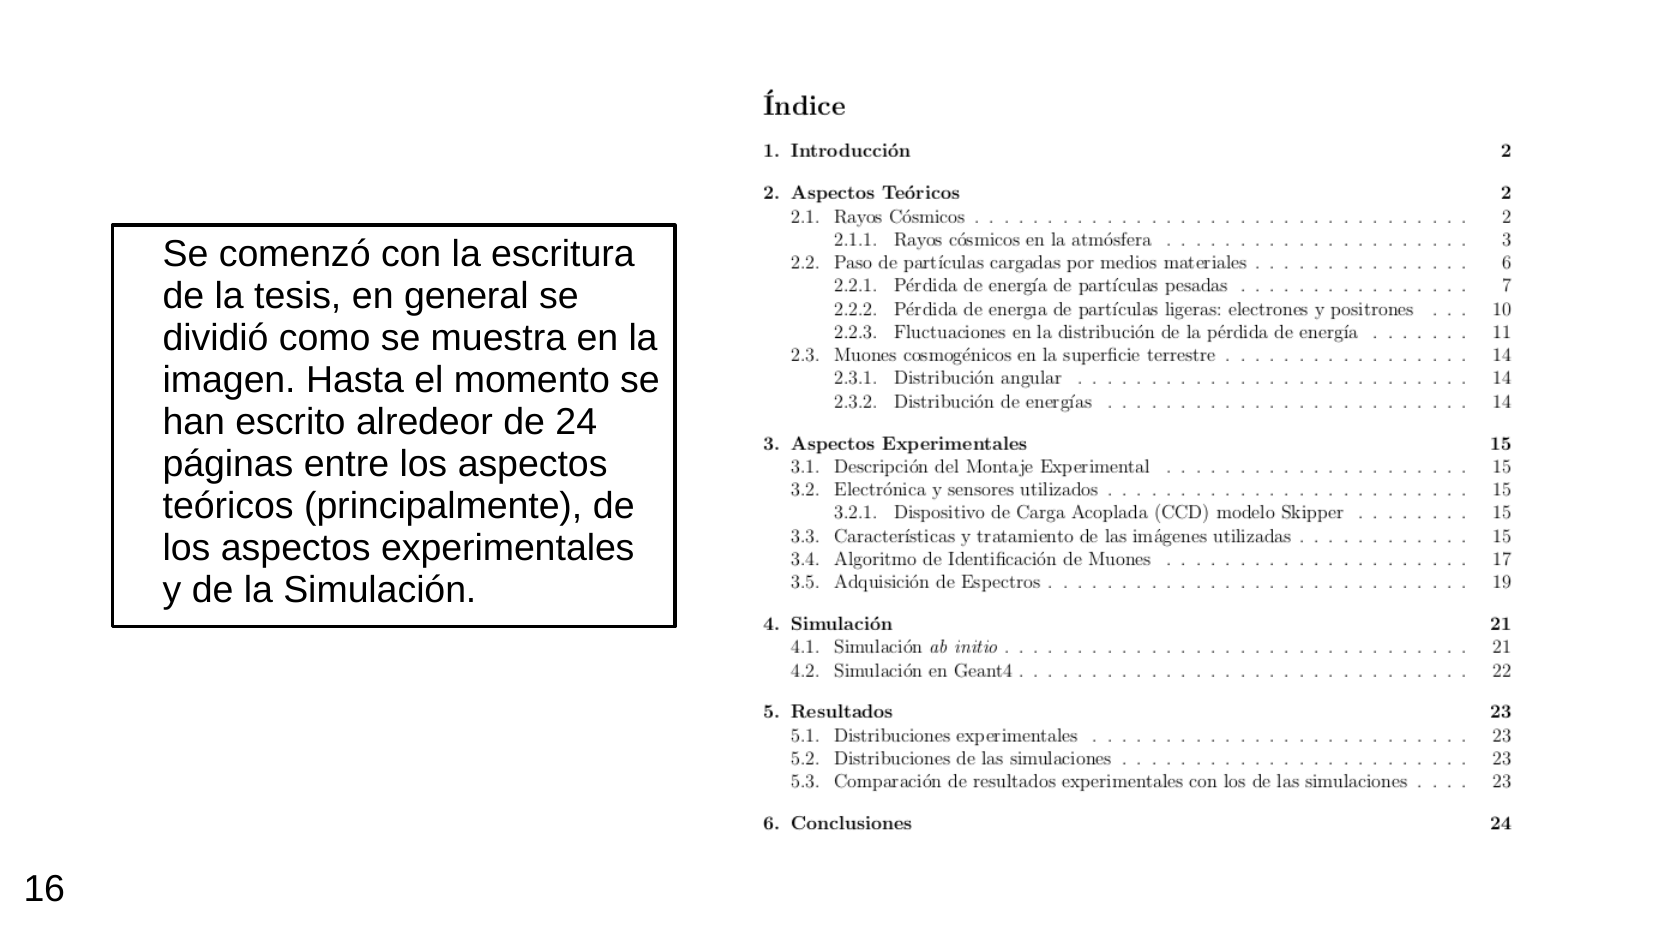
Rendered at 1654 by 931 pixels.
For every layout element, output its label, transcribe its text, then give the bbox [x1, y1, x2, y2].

text_box <number> [8, 860, 638, 931]
text_box Se comenzó con la escritura de la tesis, en general se dividió como se muestra en la imagen. Hasta el momento se han escrito alredeor de 24 páginas entre los aspectos teóricos (principalmente), de los aspectos experimentales y de la Simulación. [112, 225, 676, 627]
picture [750, 74, 1520, 845]
